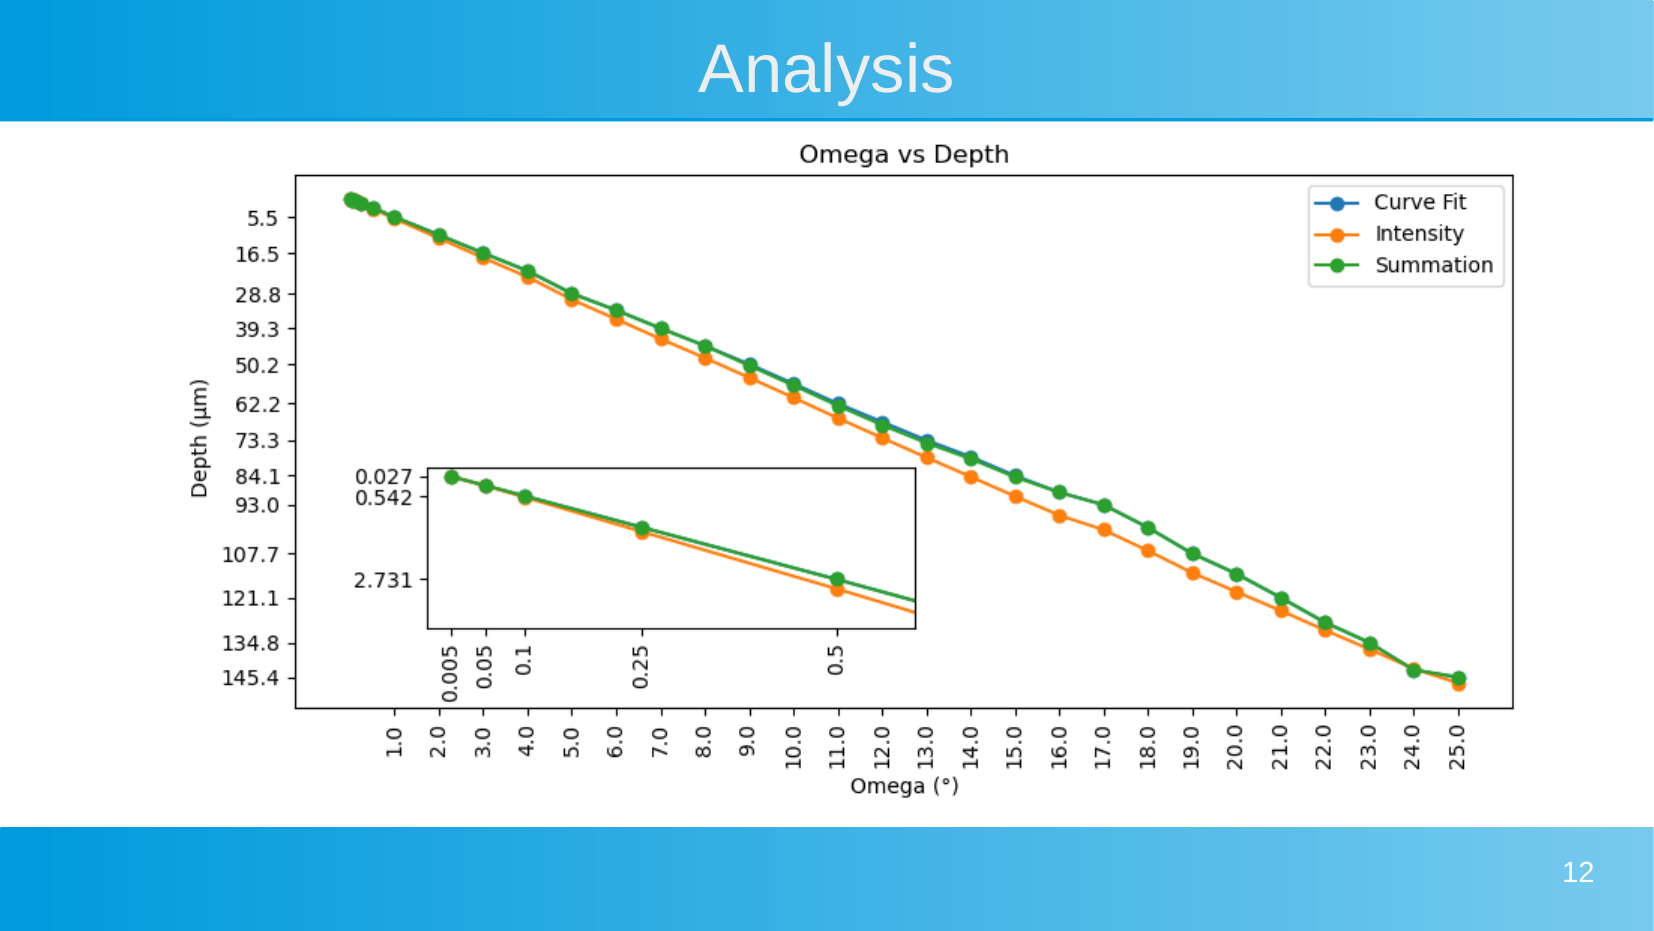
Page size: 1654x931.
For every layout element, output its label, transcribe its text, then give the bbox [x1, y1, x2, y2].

picture [106, 124, 1547, 816]
title Analysis [59, 29, 1595, 108]
